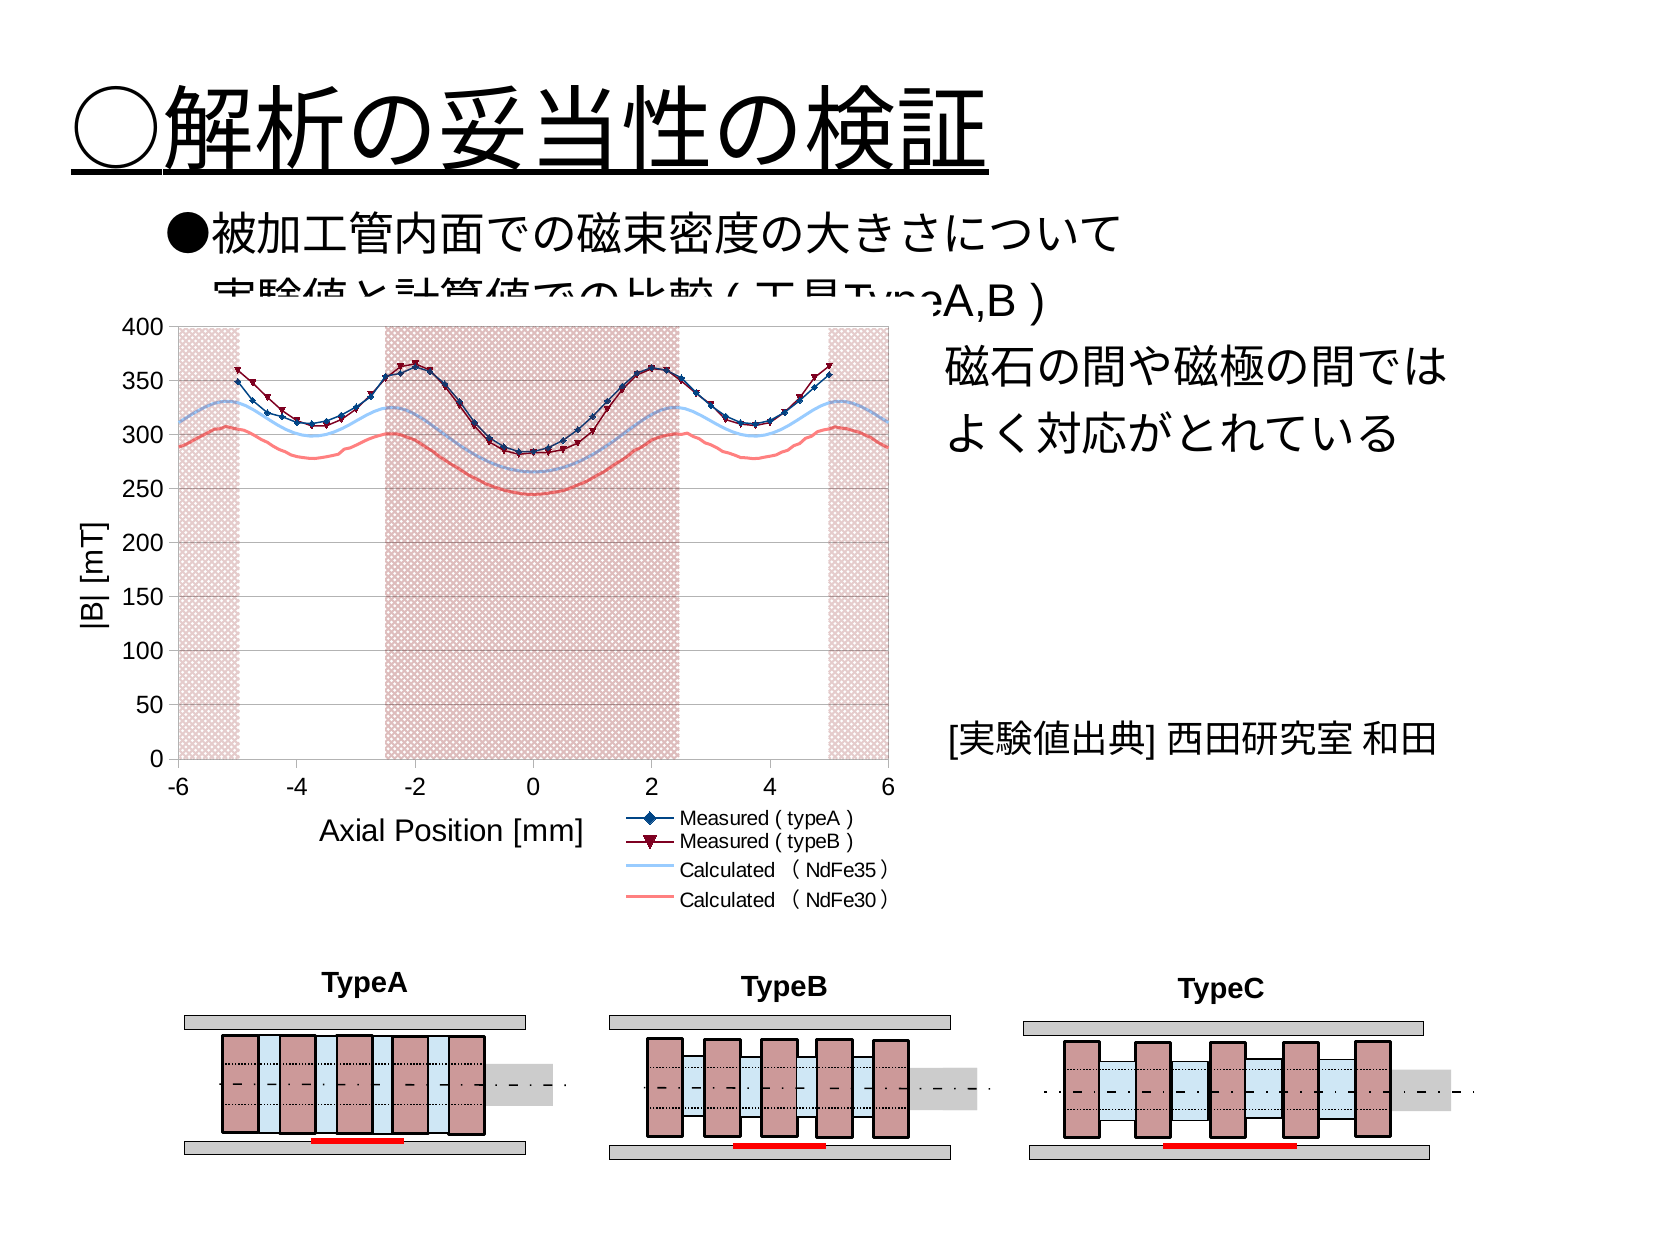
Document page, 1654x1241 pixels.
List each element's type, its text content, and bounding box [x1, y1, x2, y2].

list TypeB [669, 970, 829, 1008]
text_box [222, 1035, 553, 1135]
text_box [609, 1145, 951, 1160]
text_box [1283, 1041, 1452, 1138]
text_box [1210, 1042, 1282, 1138]
text_box [1029, 1145, 1430, 1160]
text_box [609, 1015, 951, 1030]
list TypeA [249, 965, 409, 1004]
list TypeC [1098, 971, 1273, 1009]
list 磁石の間や磁極の間ではよく対応がとれている [934, 330, 1465, 674]
text_box [184, 1141, 526, 1155]
list ●被加工管内面での磁束密度の大きさについて 実験値と計算値での比較 ( 工具TypeA,B ) [94, 197, 1453, 330]
text_box [184, 1015, 526, 1030]
list [実験値出典] 西田研究室 和田 [934, 708, 1512, 827]
chart [64, 296, 934, 945]
text_box [1023, 1021, 1424, 1036]
title ○解析の妥当性の検証 [70, 31, 1559, 213]
text_box [647, 1038, 978, 1138]
text_box [1064, 1041, 1171, 1138]
text_box [1172, 1061, 1209, 1121]
